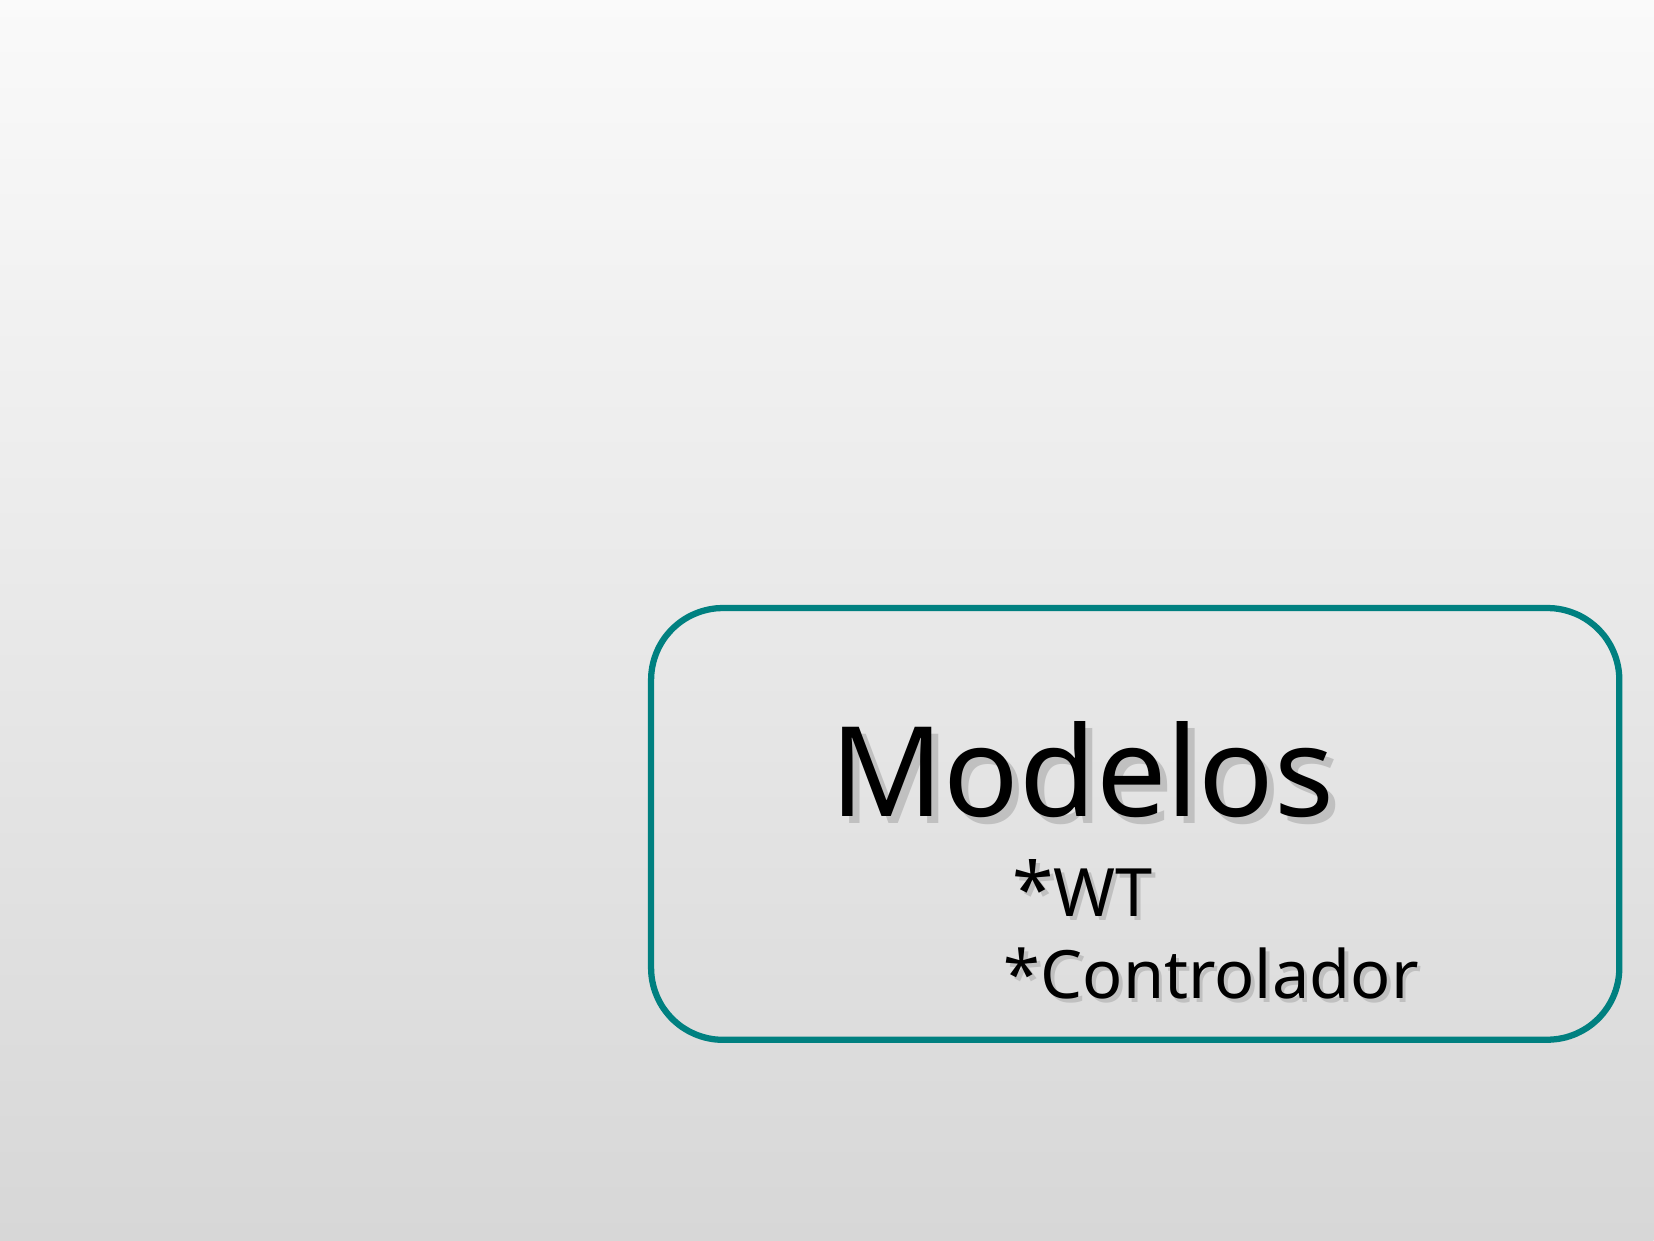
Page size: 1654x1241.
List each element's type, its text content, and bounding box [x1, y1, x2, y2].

title Modelos *WT *Controlador [655, 691, 1616, 1036]
title Modelos *WT *Controlador [410, 691, 1654, 1124]
